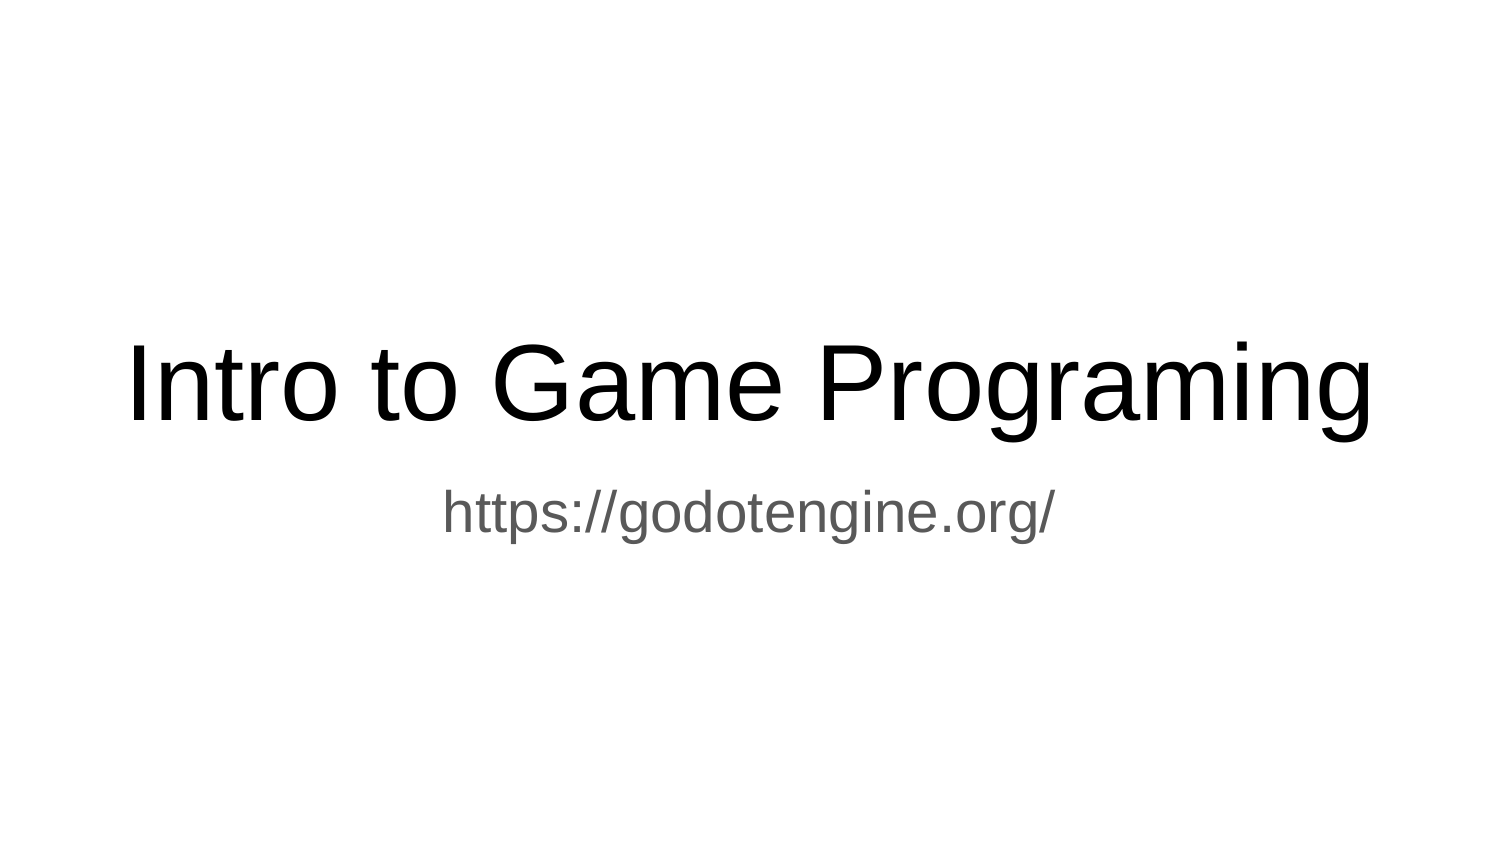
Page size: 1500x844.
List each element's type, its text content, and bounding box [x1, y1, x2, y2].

title Intro to Game Programing [51, 122, 1449, 459]
subtitle https://godotengine.org/ [51, 464, 1449, 595]
